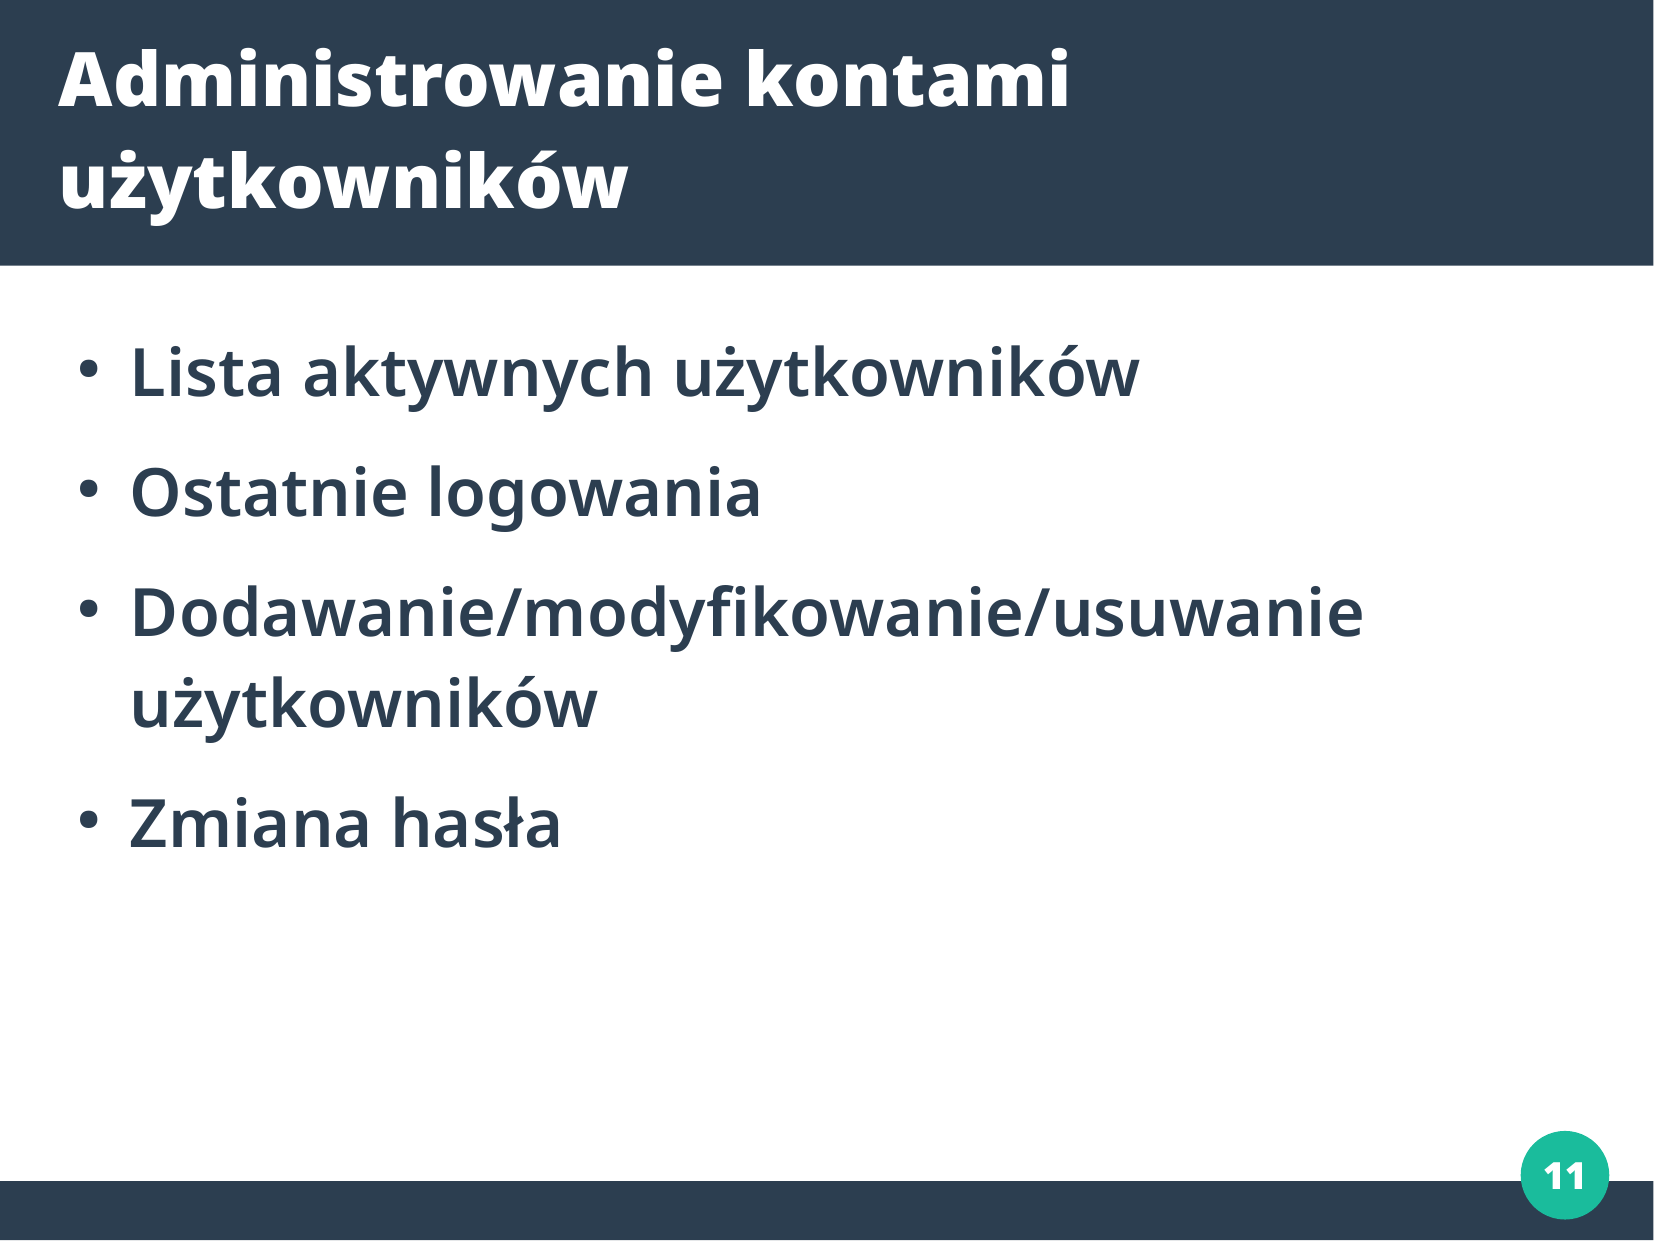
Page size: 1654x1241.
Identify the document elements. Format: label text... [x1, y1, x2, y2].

title Administrowanie kontami użytkowników [59, 49, 1595, 207]
list Lista aktywnych użytkowników Ostatnie logowania Dodawanie/modyfikowanie/usuwanie użytkowników Zmiana hasła [59, 324, 1595, 1152]
